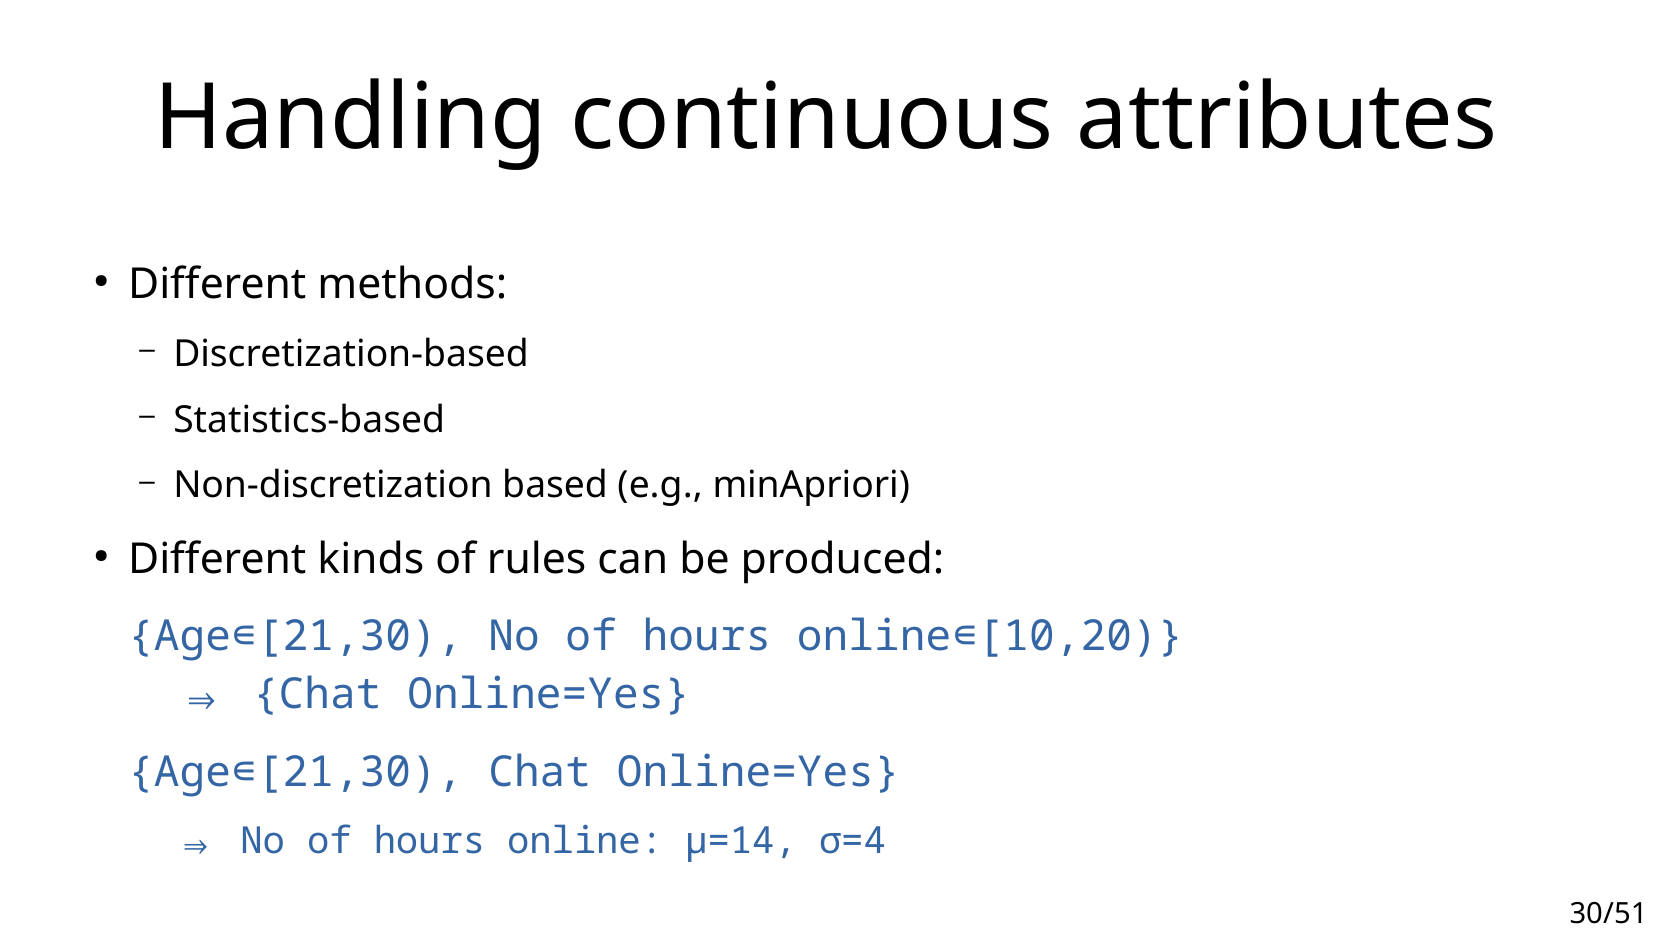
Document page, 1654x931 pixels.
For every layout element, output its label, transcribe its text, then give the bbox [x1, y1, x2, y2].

title Handling continuous attributes [82, 1, 1571, 226]
list Different methods: Discretization-based Statistics-based Non-discretization based (e.g., minApriori) Different kinds of rules can be produced: {Age∊[21,30), No of hours online∊[10,20)} ⇒ {Chat Online=Yes} {Age∊[21,30), Chat Online=Yes} ⇒ No of hours online: μ=14, σ=4 [82, 253, 1630, 871]
